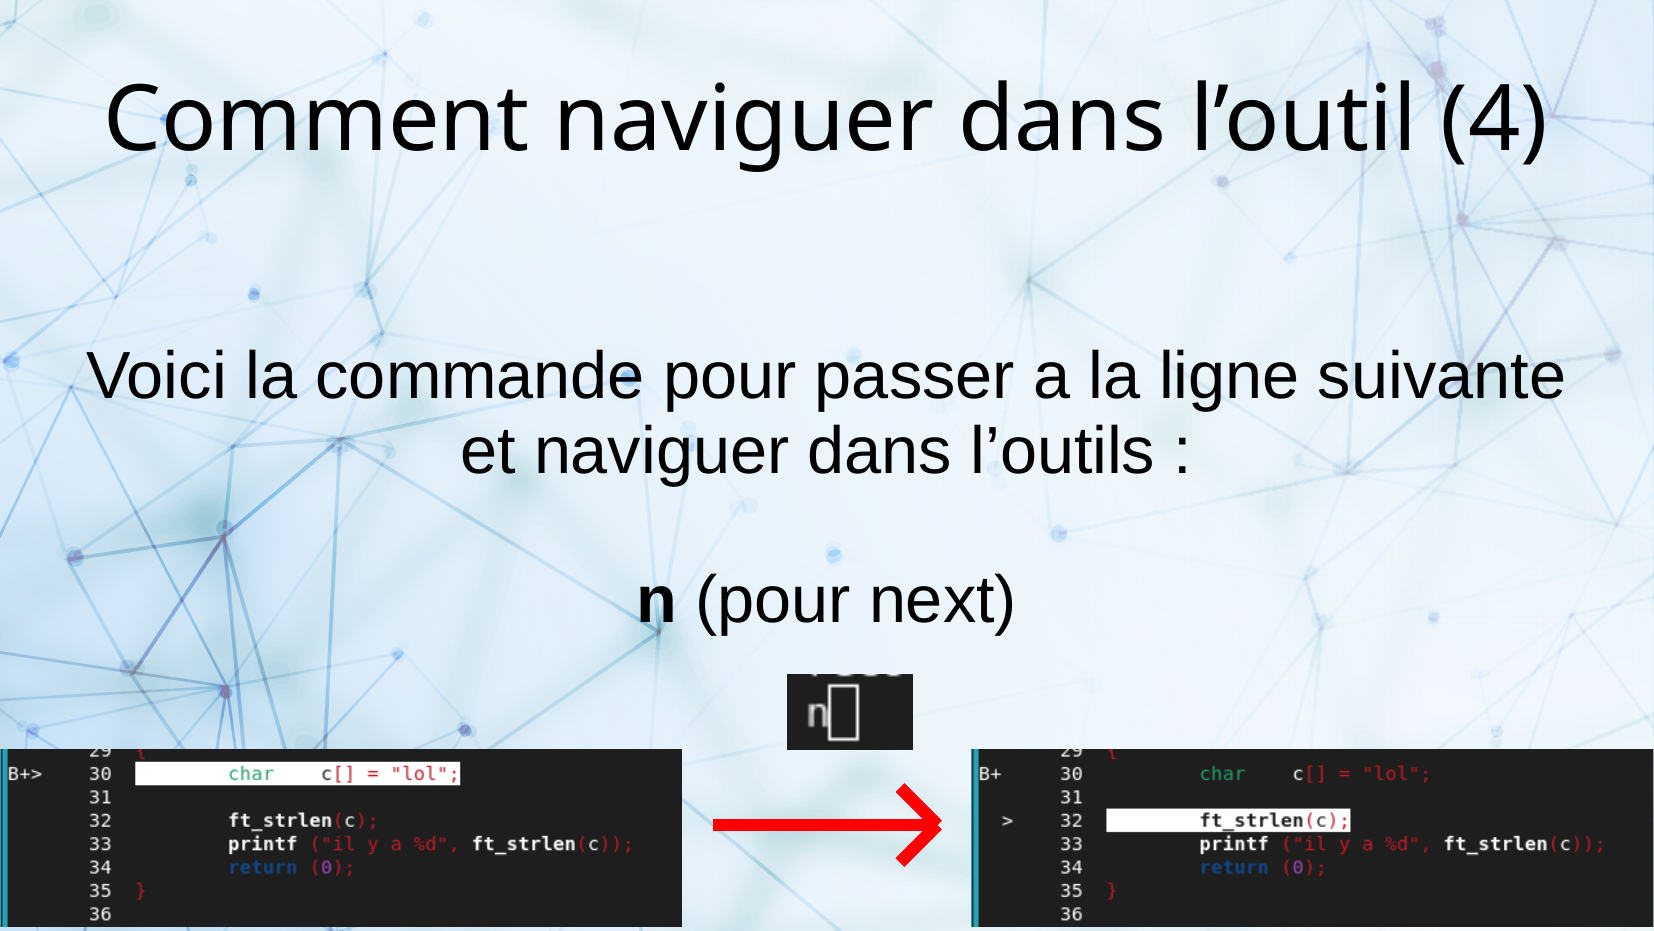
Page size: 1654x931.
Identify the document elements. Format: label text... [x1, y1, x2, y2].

title Comment naviguer dans l’outil (4) [82, 37, 1571, 193]
picture [0, 0, 1654, 931]
subtitle Voici la commande pour passer a la ligne suivante et naviguer dans l’outils : n (pour next) [82, 217, 1571, 758]
